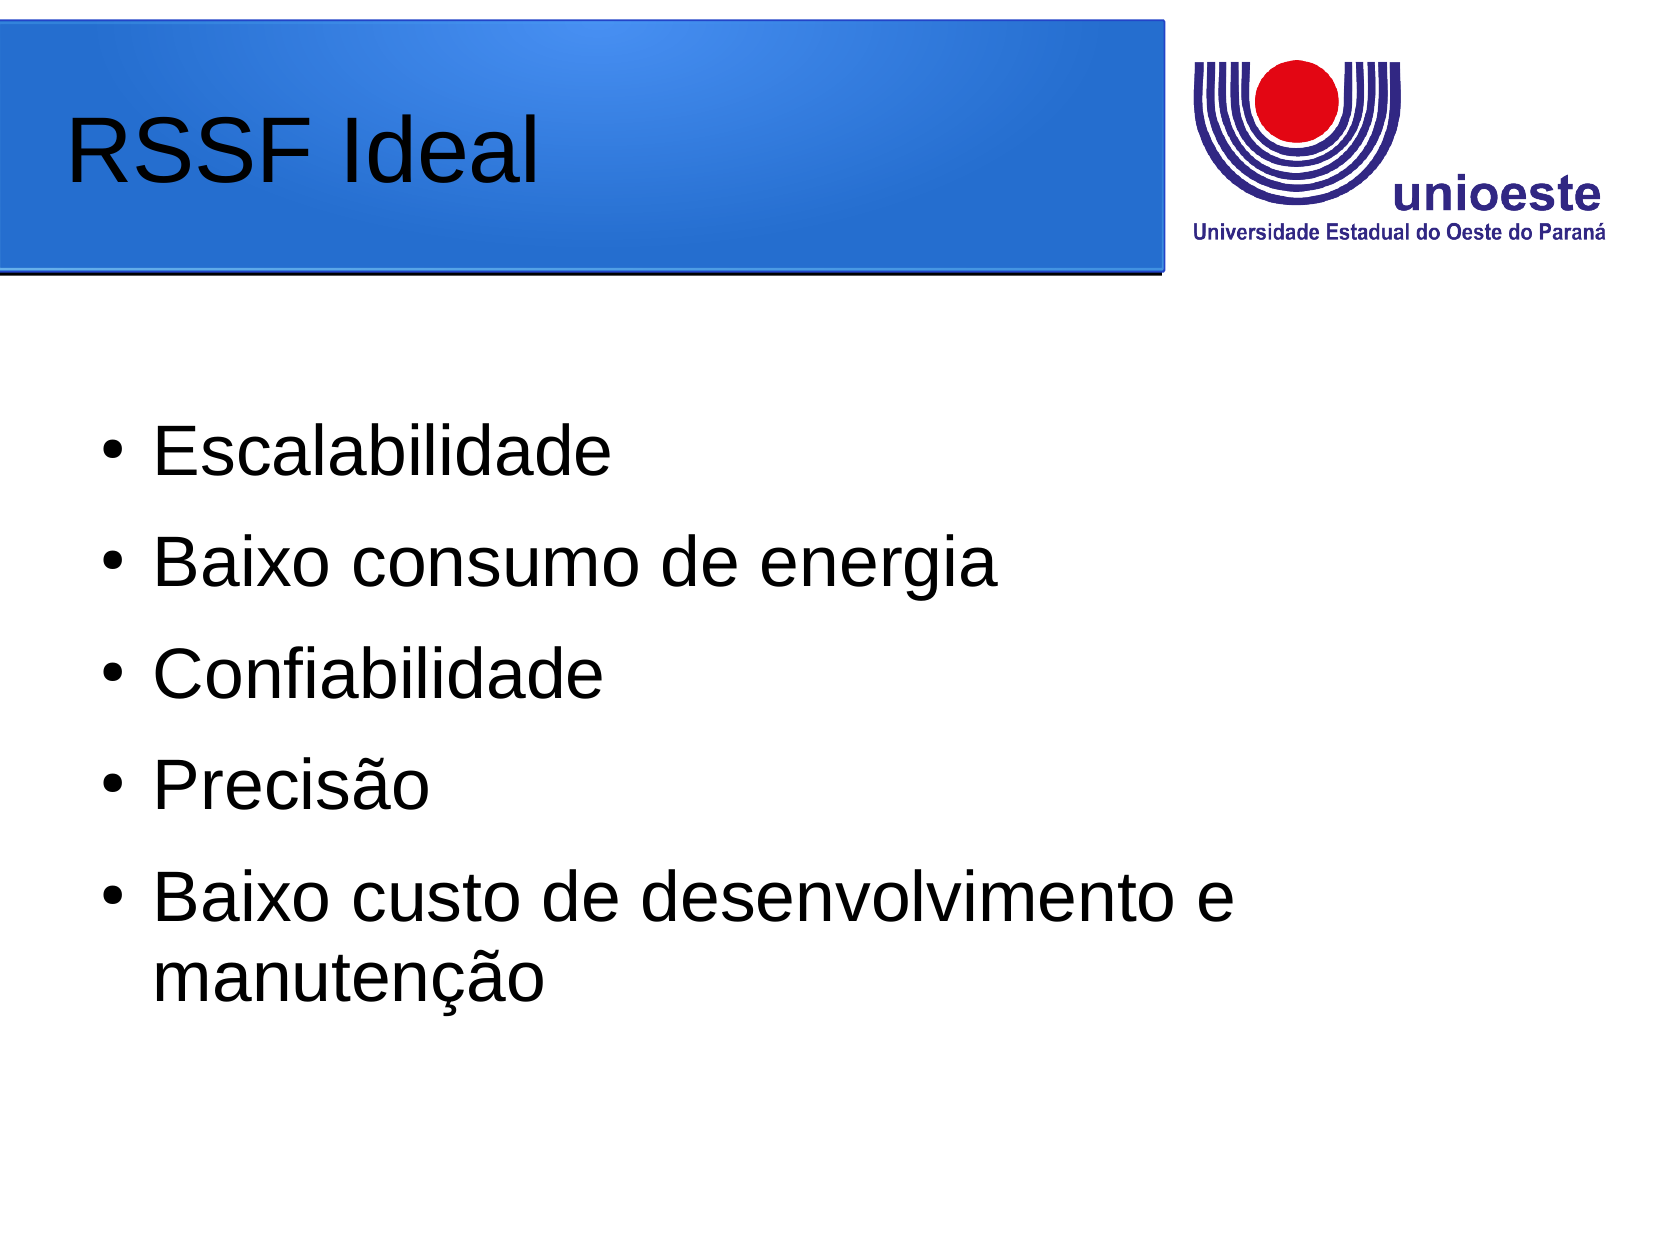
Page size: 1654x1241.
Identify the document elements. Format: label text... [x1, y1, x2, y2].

title RSSF Ideal [64, 56, 1117, 244]
picture [1130, 17, 1654, 260]
list Escalabilidade Baixo consumo de energia Confiabilidade Precisão Baixo custo de desenvolvimento e manutenção [82, 299, 1571, 1019]
